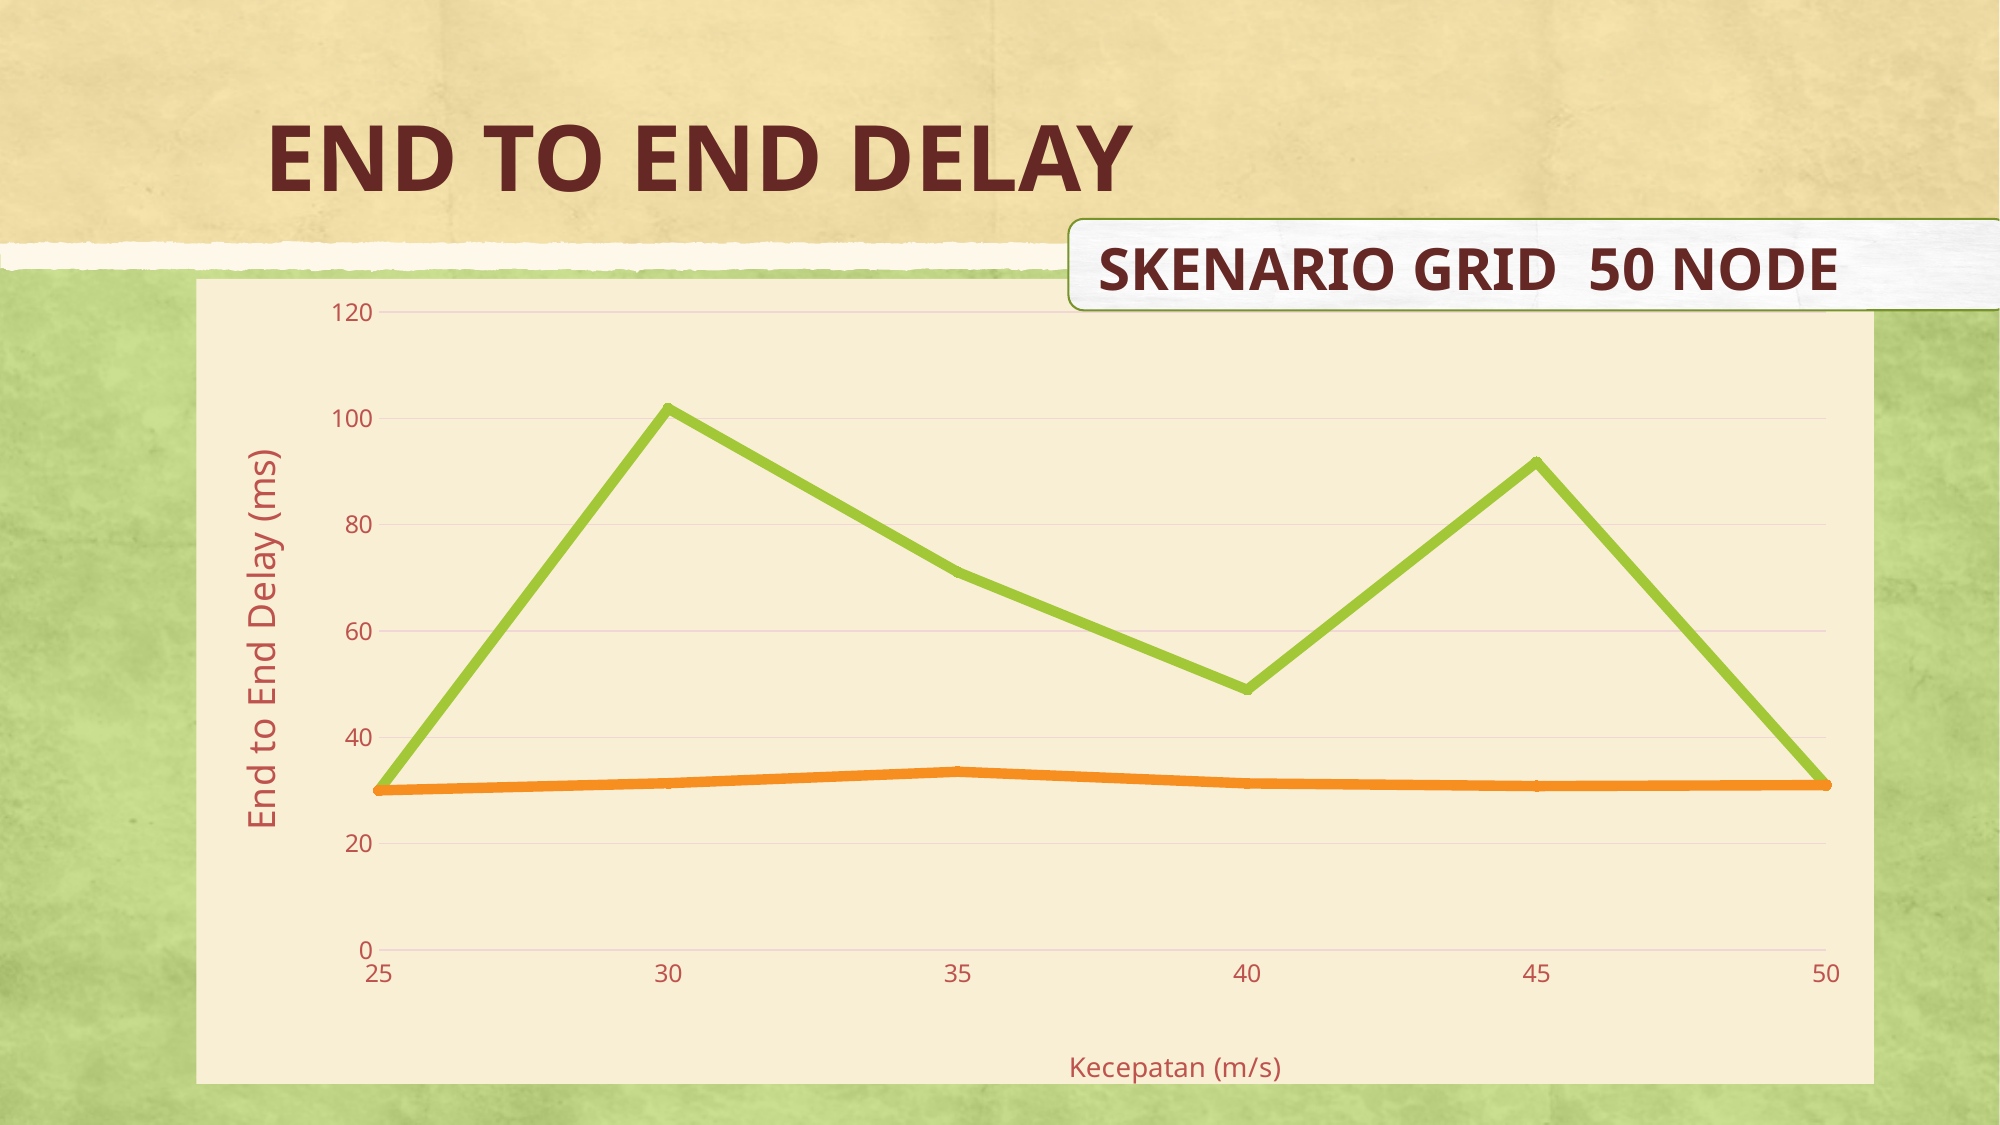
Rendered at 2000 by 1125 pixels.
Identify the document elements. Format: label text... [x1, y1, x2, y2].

text_box SKENARIO GRID 50 NODE [1083, 224, 1994, 310]
chart [196, 278, 1874, 1094]
title END TO END DELAY [249, 31, 1750, 219]
text_box [1068, 218, 2000, 311]
picture [0, 0, 2000, 243]
